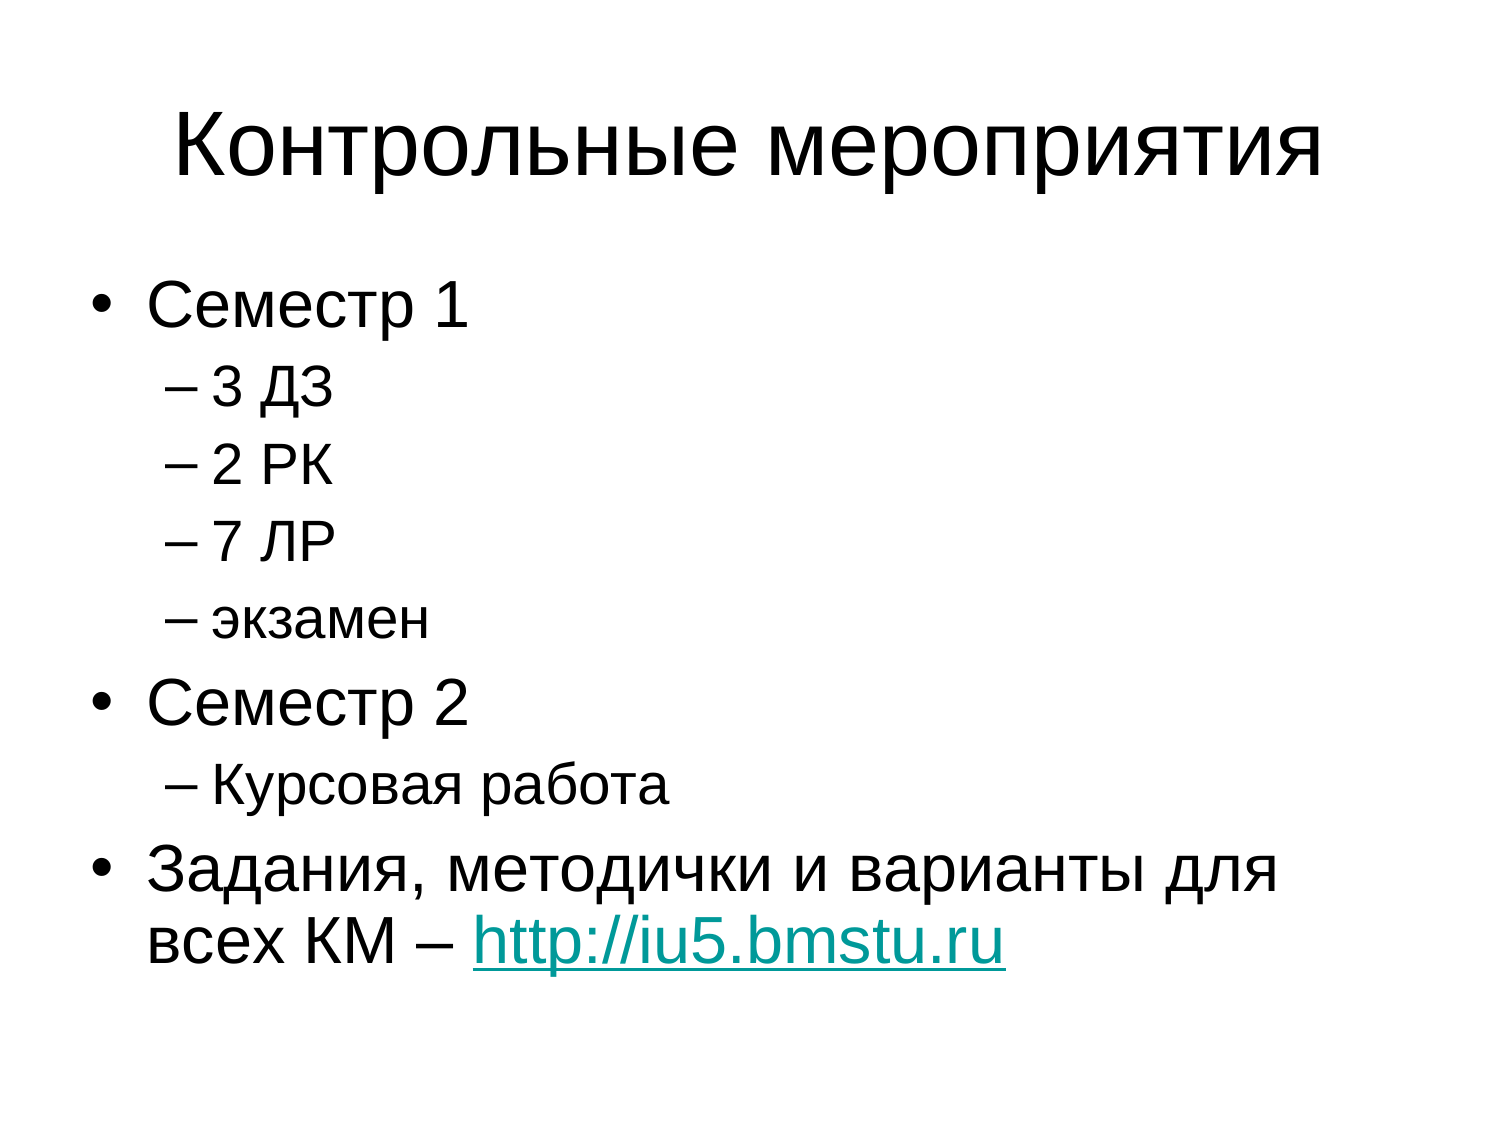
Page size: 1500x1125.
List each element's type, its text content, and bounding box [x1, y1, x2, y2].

title Контрольные мероприятия [75, 45, 1426, 233]
list Семестр 1 3 ДЗ 2 РК 7 ЛР экзамен Семестр 2 Курсовая работа Задания, методички и варианты для всех КМ – http://iu5.bmstu.ru [75, 262, 1426, 1005]
